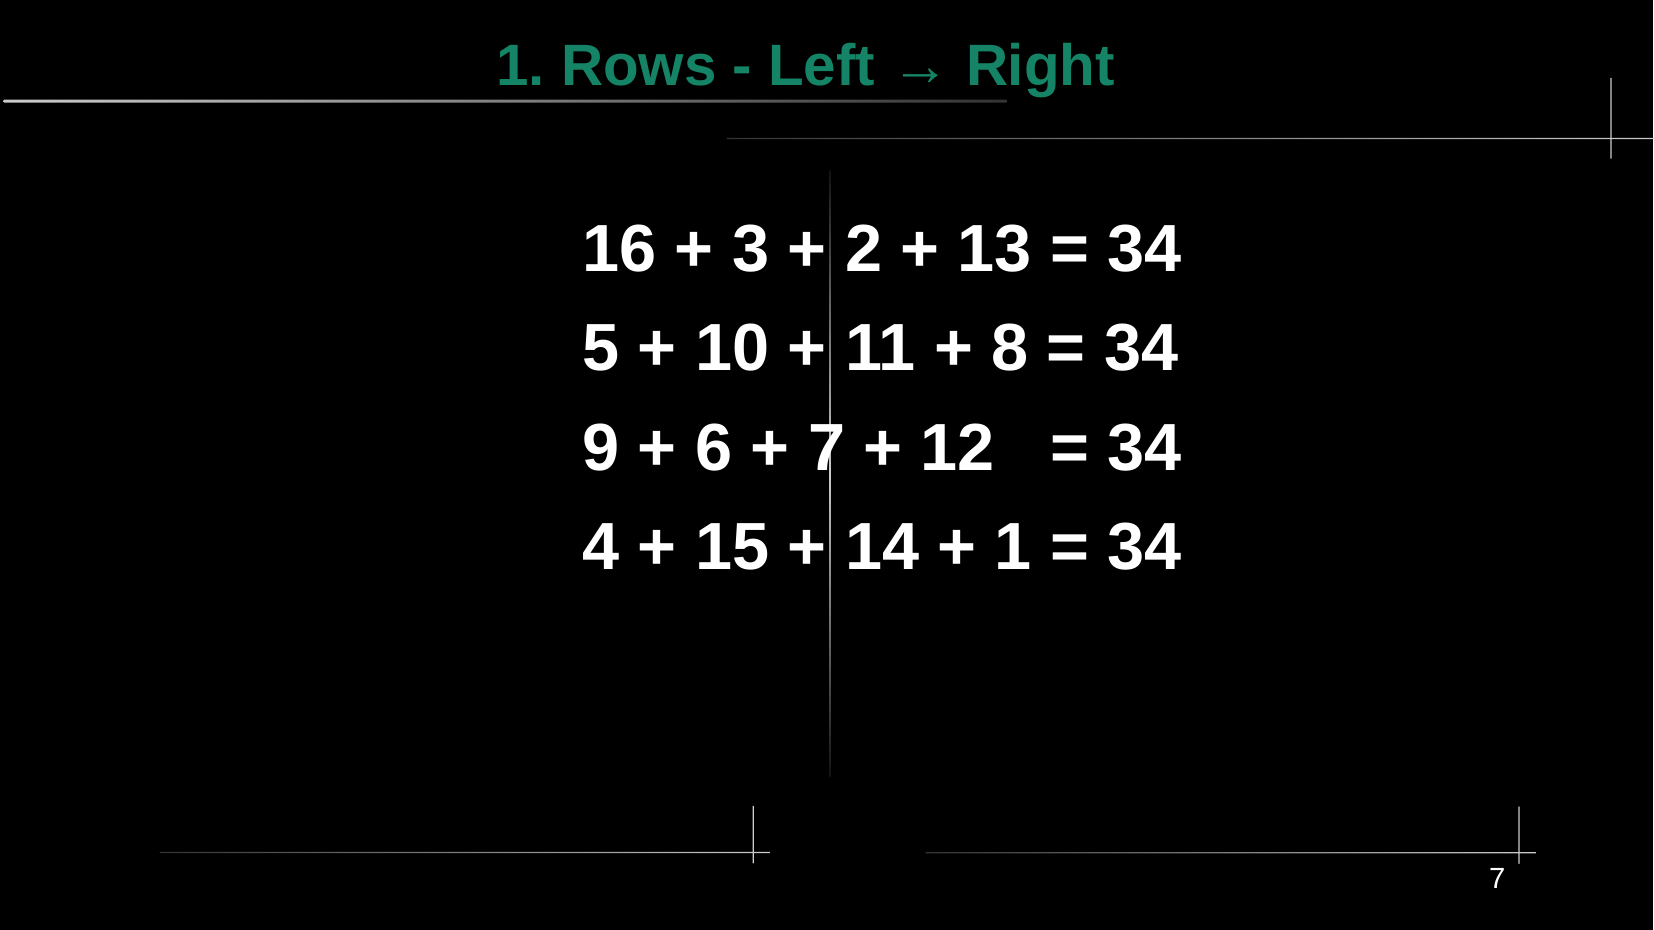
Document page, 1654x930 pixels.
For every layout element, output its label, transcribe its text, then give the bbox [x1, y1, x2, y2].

title 1. Rows - Left → Right [23, 11, 1588, 119]
list 16 + 3 + 2 + 13 = 34 5 + 10 + 11 + 8 = 34 9 + 6 + 7 + 12 = 34 4 + 15 + 14 + 1 = 34 [511, 210, 1238, 751]
